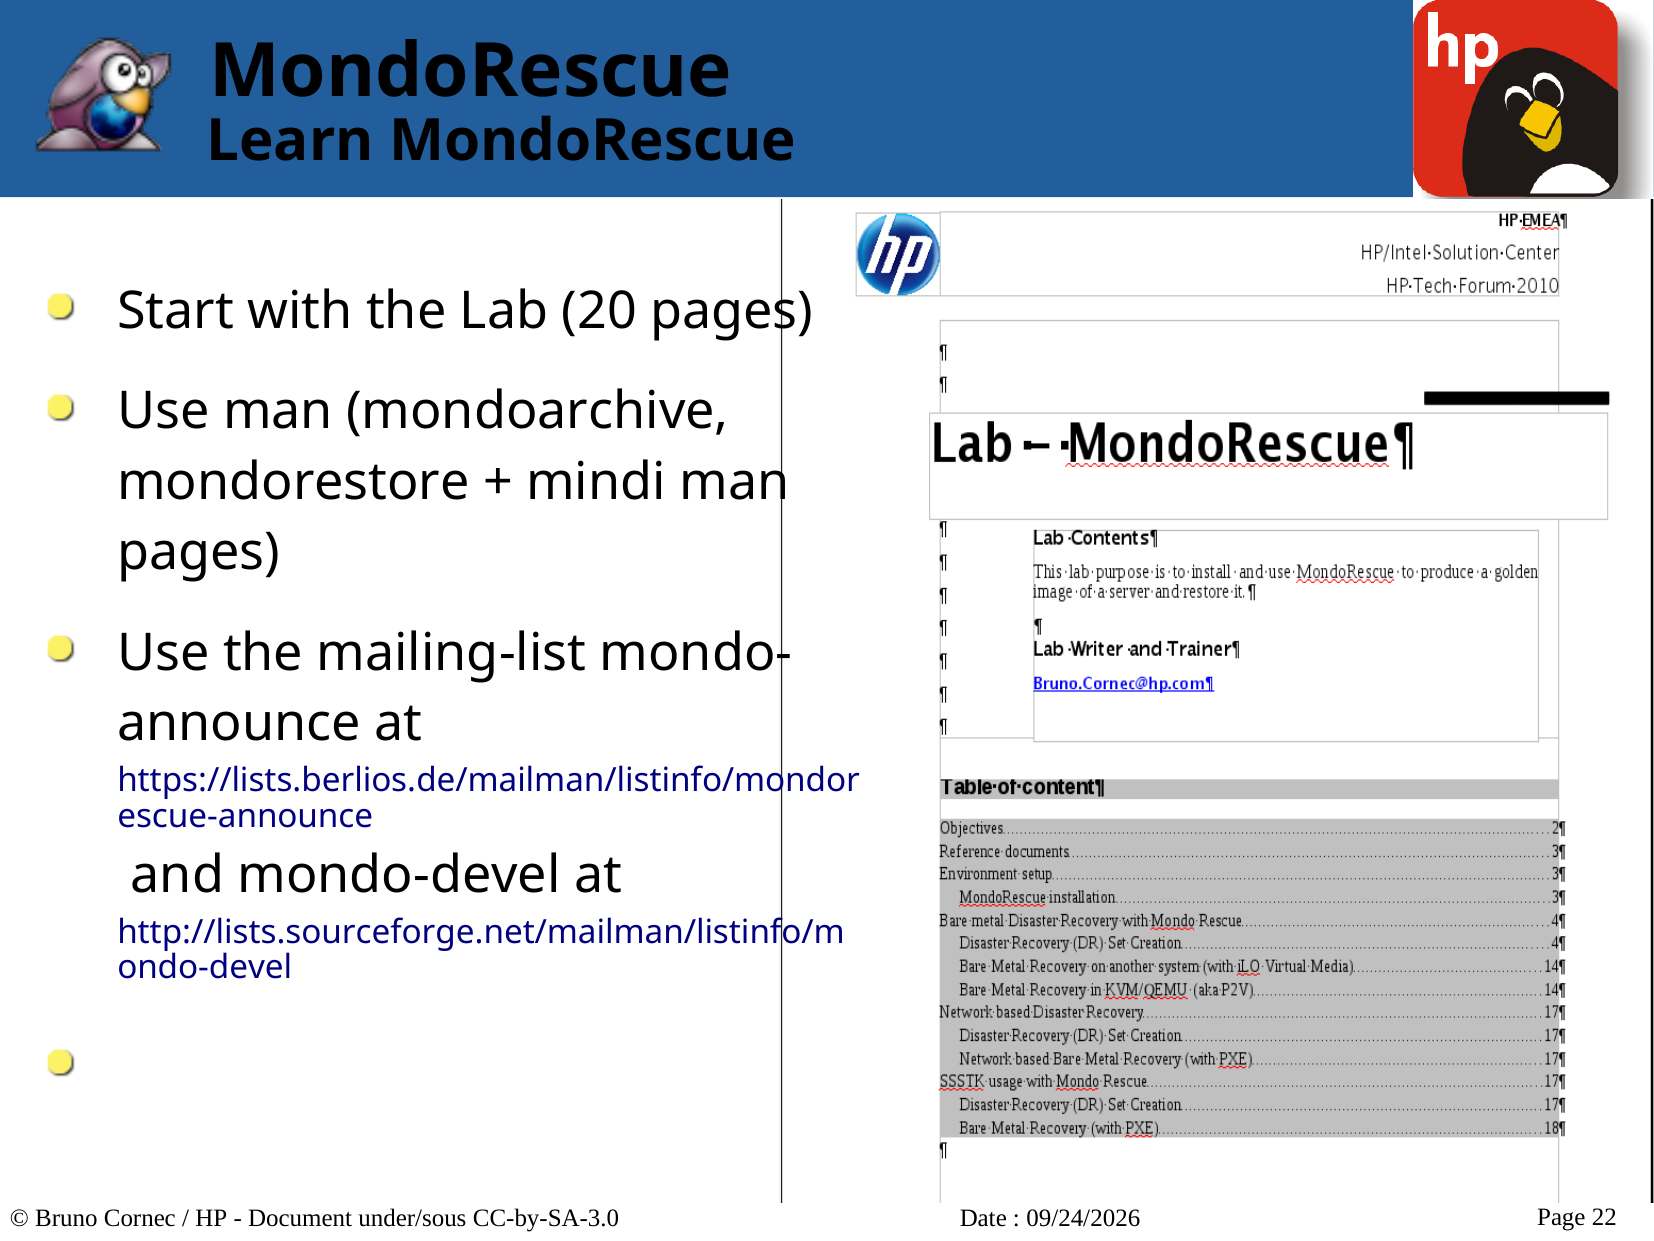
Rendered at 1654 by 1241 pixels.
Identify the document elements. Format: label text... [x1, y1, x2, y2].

picture [0, 0, 211, 199]
list Start with the Lab (20 pages) Use man (mondoarchive, mondorestore + mindi man pages) Use the mailing-list mondo-announce at https://lists.berlios.de/mailman/listinfo/mondorescue-announce and mondo-devel at http://lists.sourceforge.net/mailman/listinfo/mondo-devel [34, 272, 863, 1101]
picture [779, 0, 1654, 1203]
title Learn MondoRescue [206, 59, 1121, 221]
